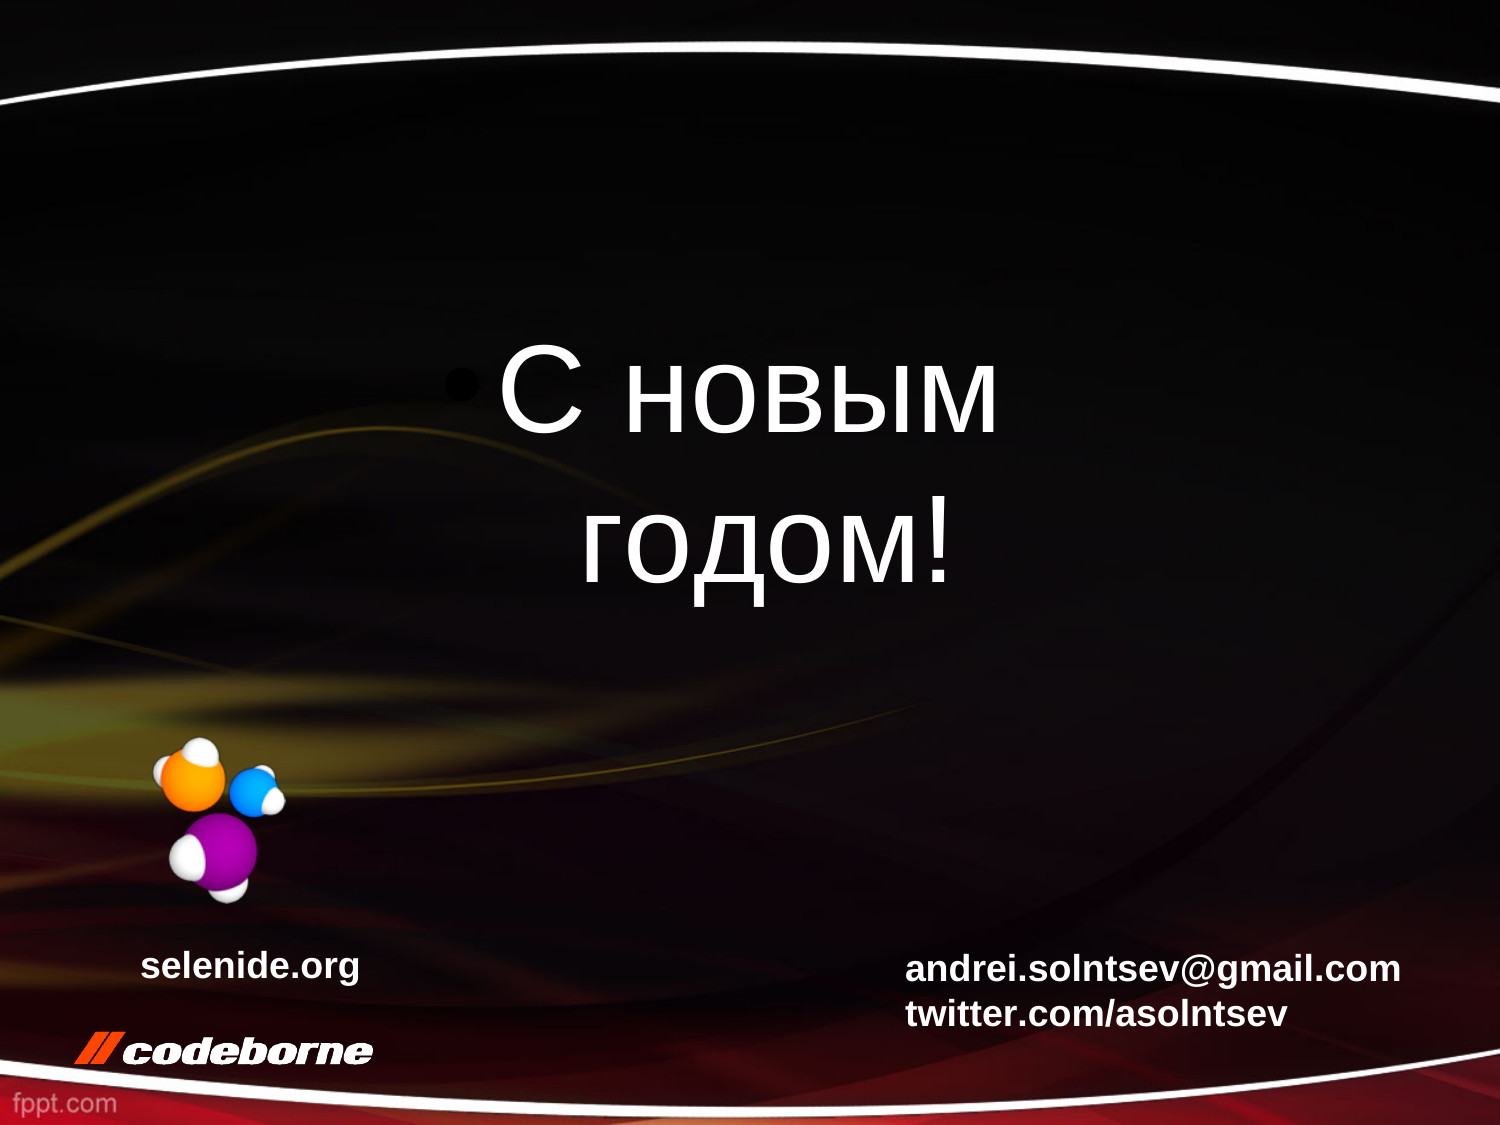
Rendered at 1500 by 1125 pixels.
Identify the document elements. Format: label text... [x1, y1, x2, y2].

text_box andrei.solntsev@gmail.com twitter.com/asolntsev [854, 935, 1420, 1019]
text_box selenide.org [90, 922, 655, 1005]
picture [0, 0, 1500, 1125]
list С новым годом! [206, 299, 1272, 616]
